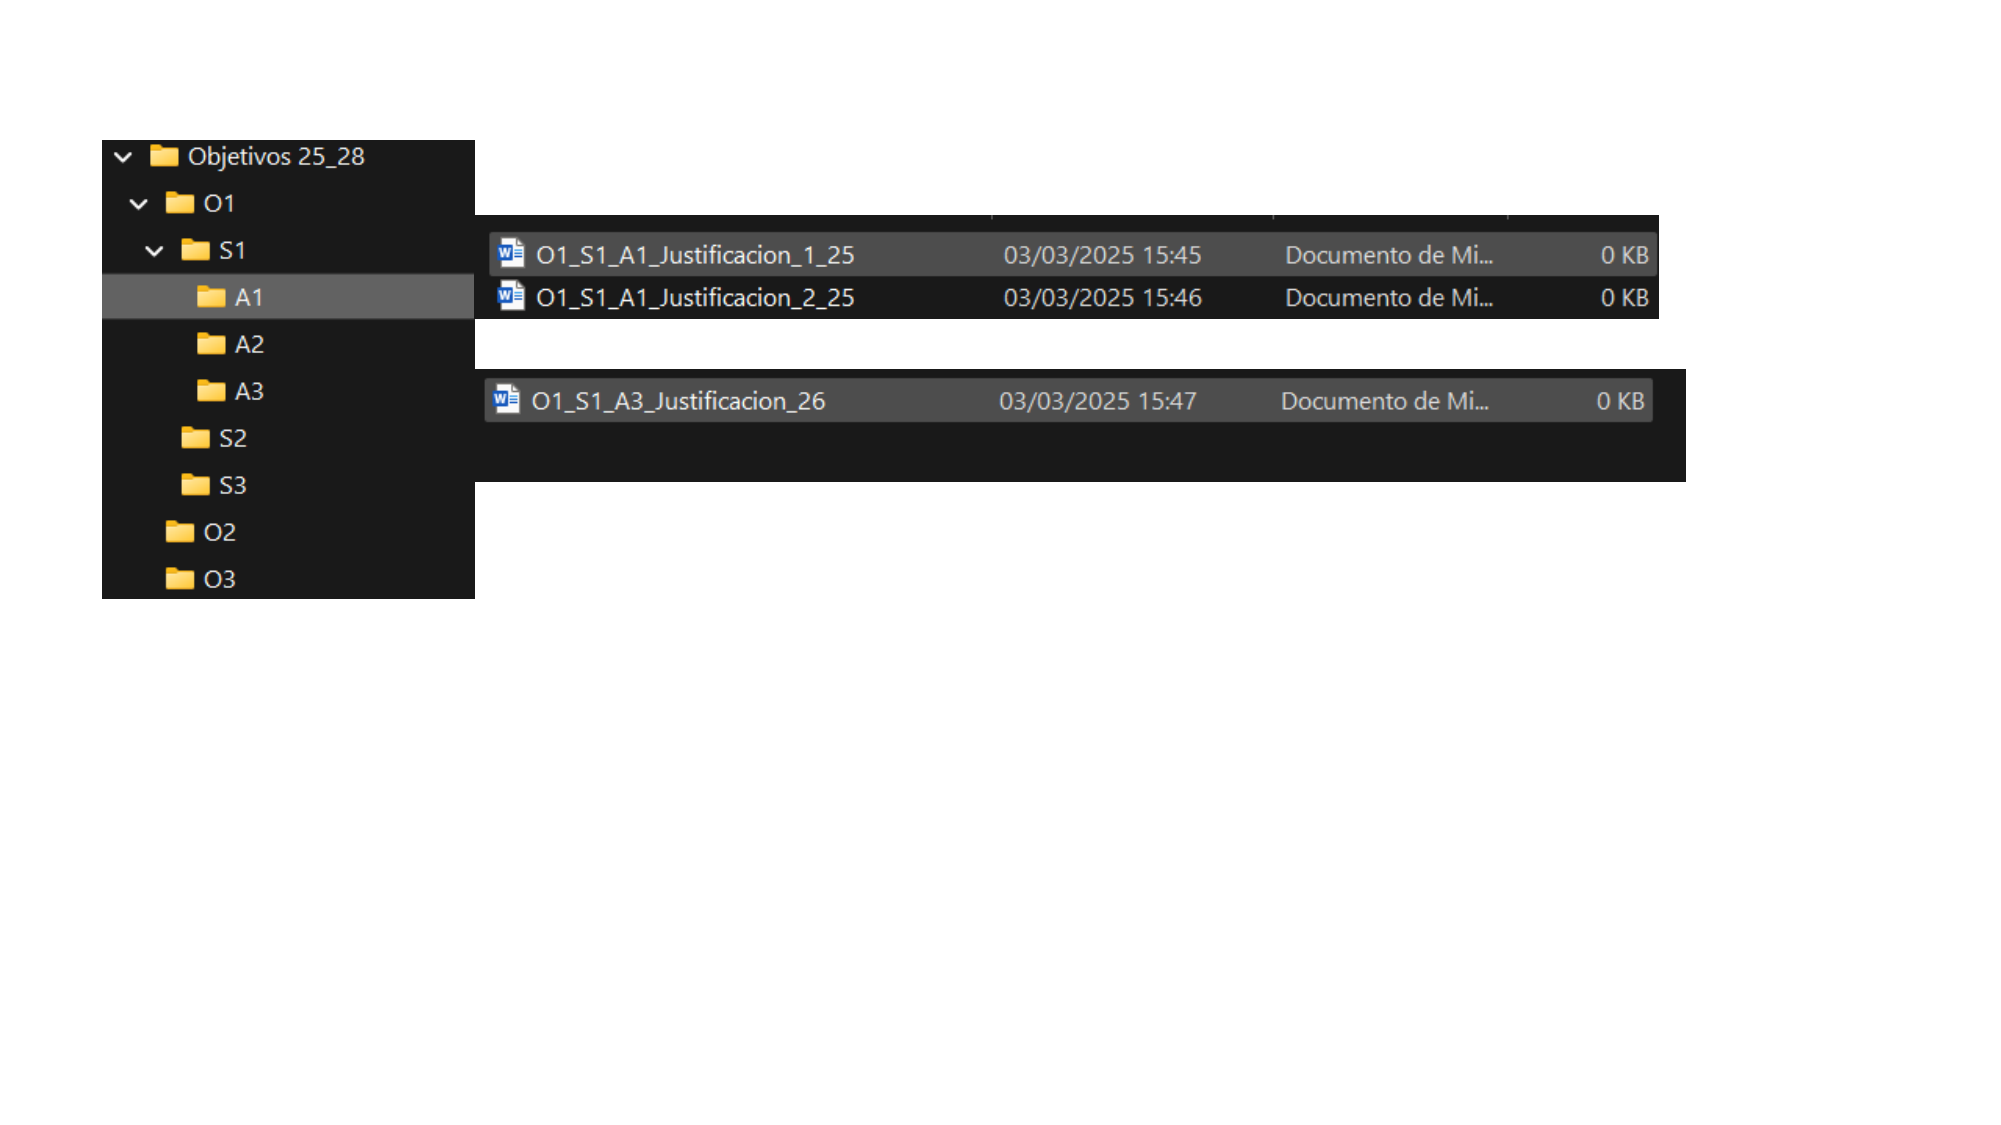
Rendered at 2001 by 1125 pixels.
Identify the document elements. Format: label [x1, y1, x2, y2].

picture [102, 140, 1686, 599]
